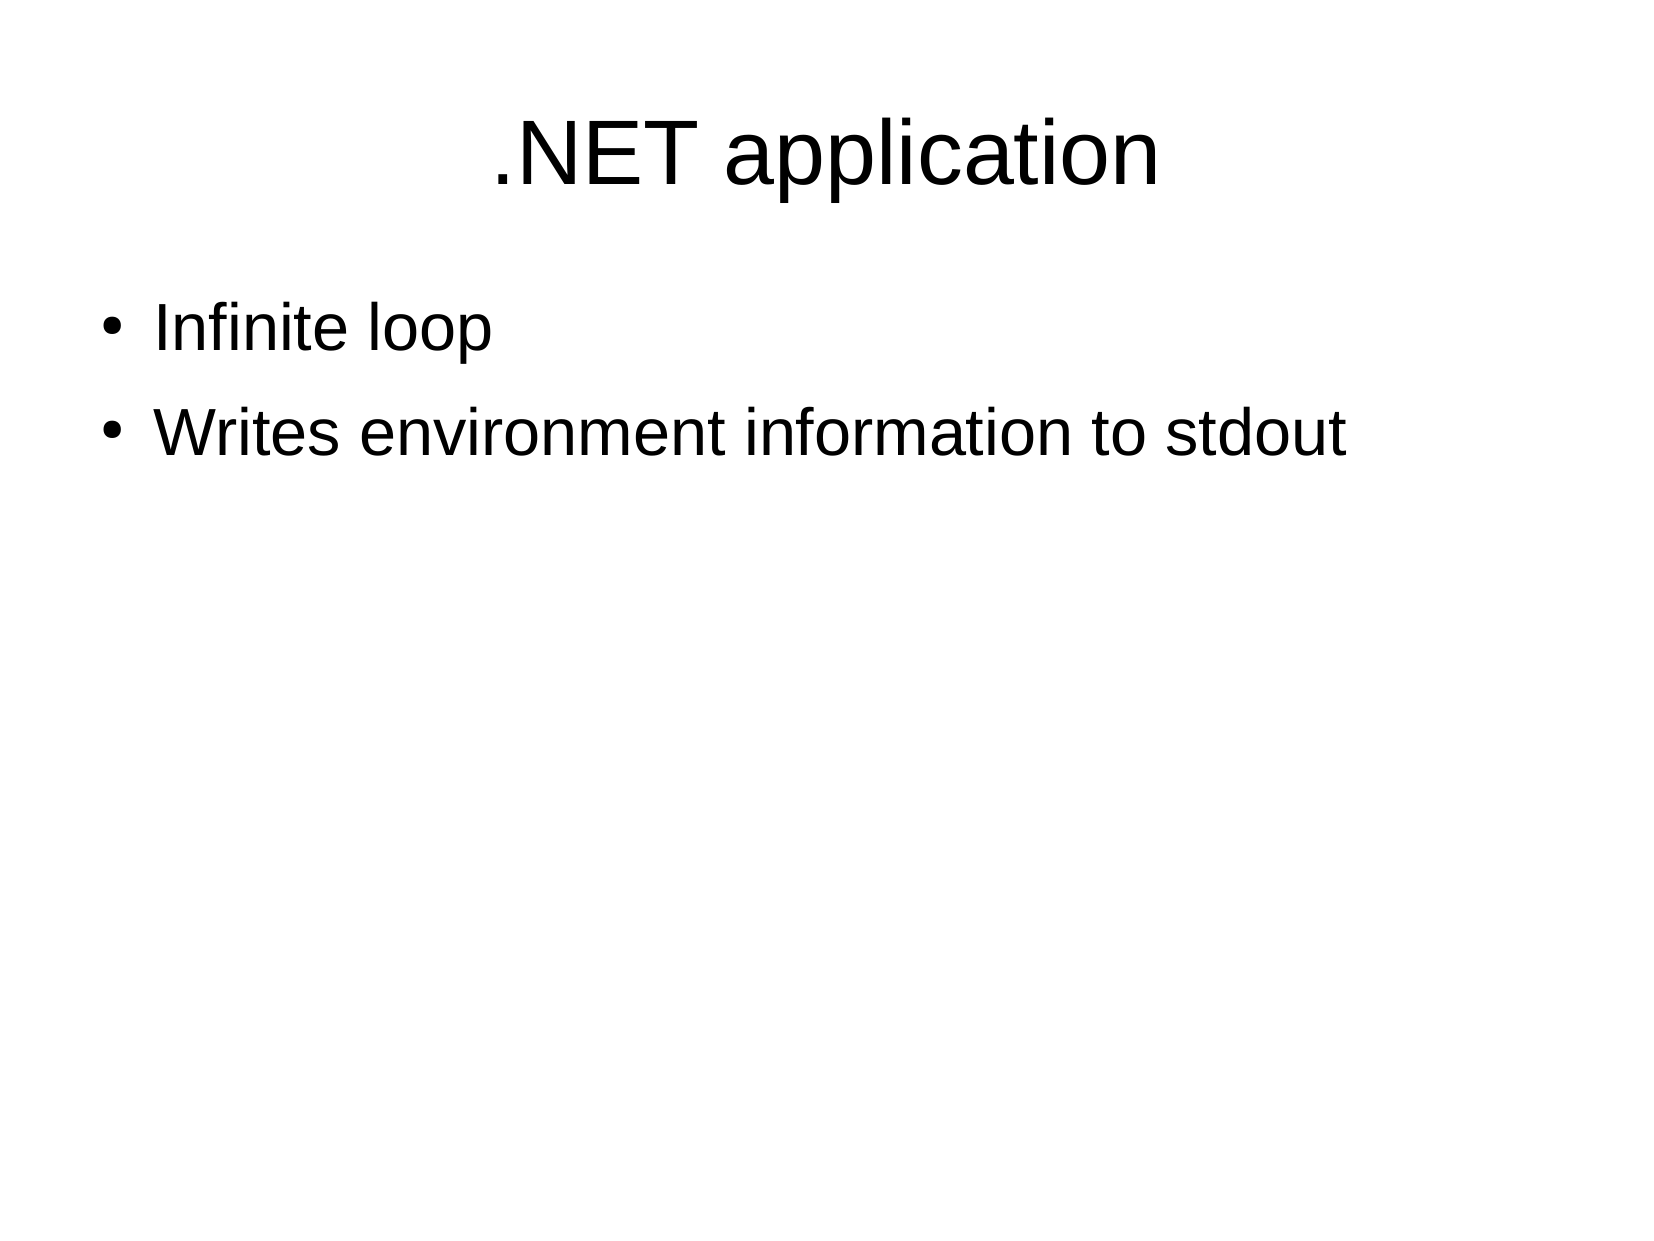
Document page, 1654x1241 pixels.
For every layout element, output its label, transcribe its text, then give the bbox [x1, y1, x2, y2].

title .NET application [82, 49, 1571, 257]
list Infinite loop Writes environment information to stdout [82, 290, 1571, 1010]
